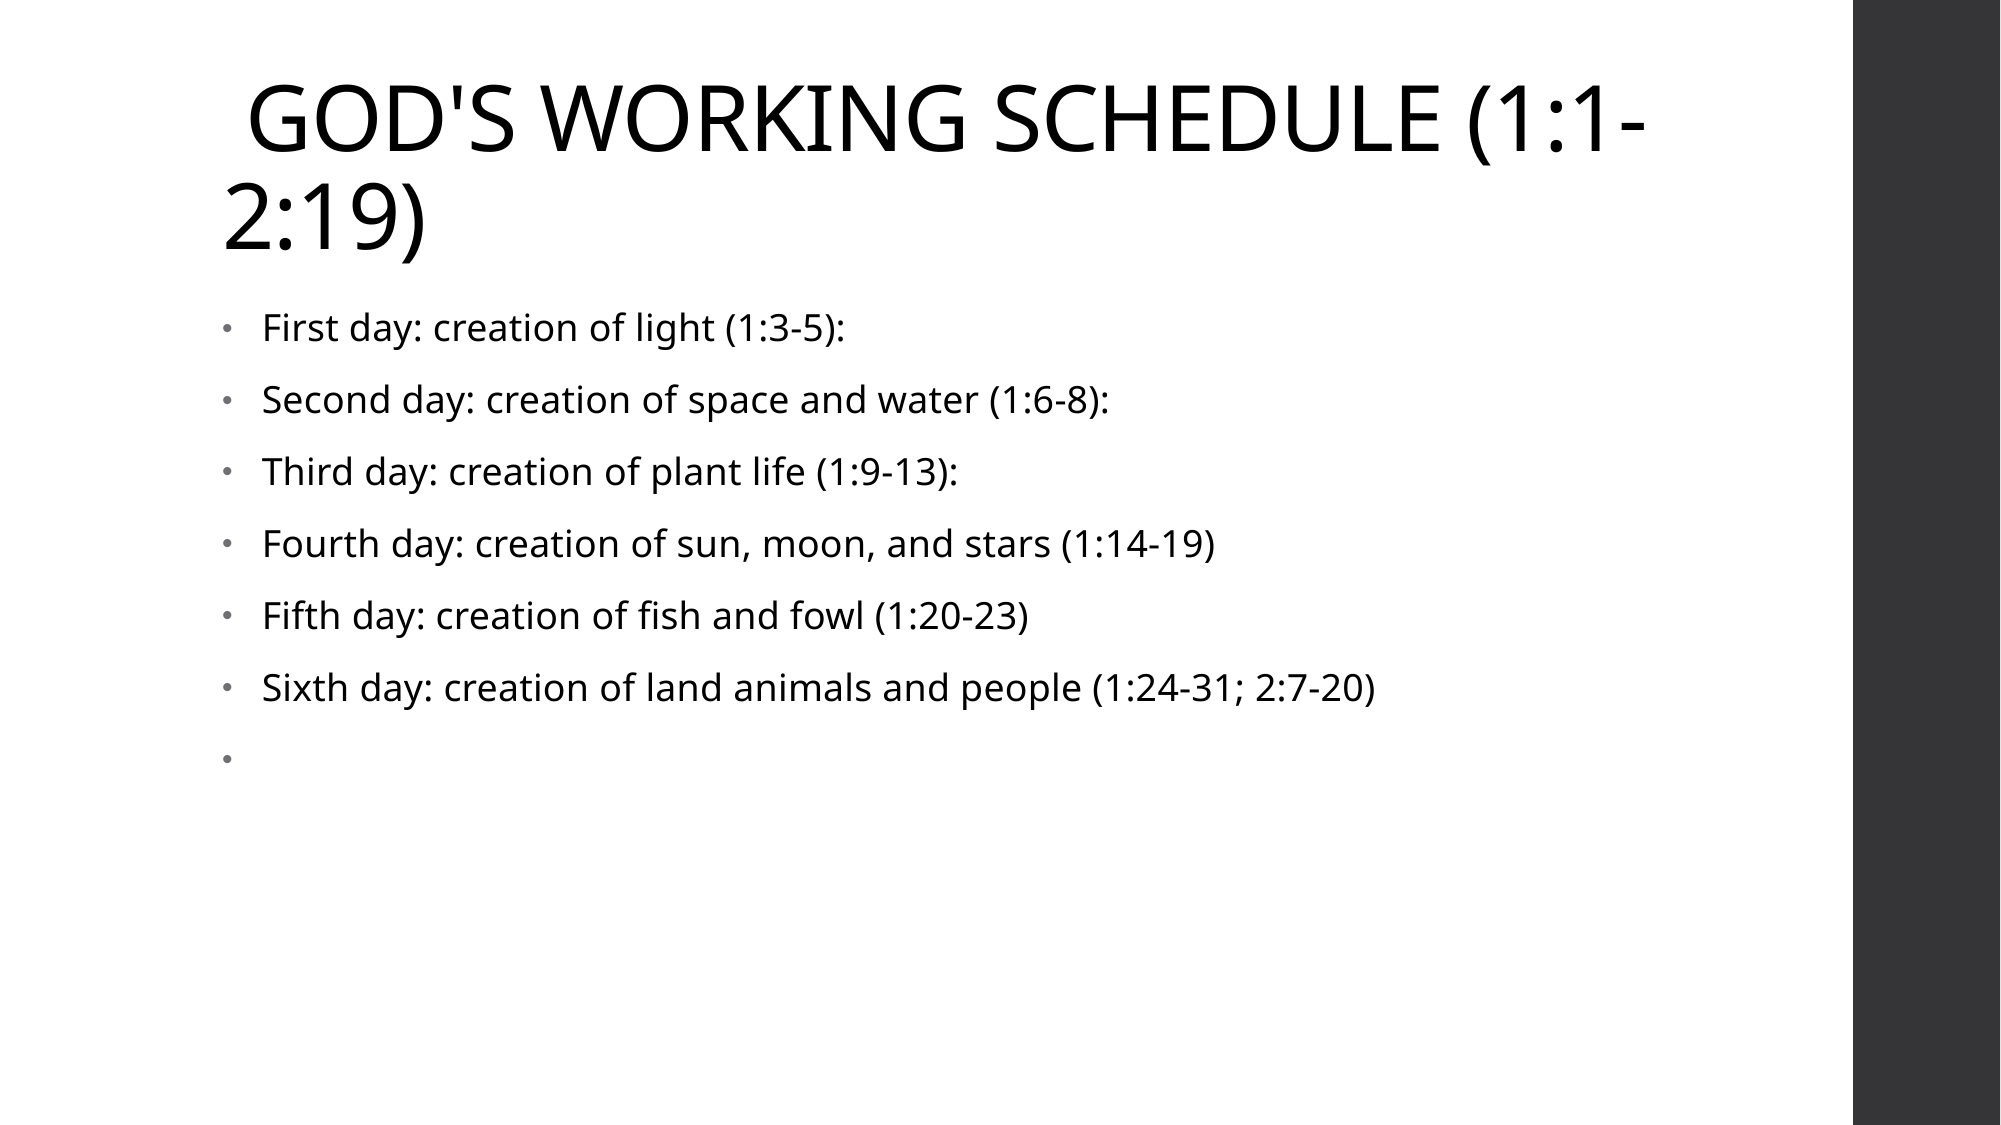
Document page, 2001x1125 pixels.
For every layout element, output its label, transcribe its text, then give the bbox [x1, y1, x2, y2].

title GOD'S WORKING SCHEDULE (1:1-2:19) [206, 60, 1797, 278]
list First day: creation of light (1:3-5): Second day: creation of space and water (1:6-8): Third day: creation of plant life (1:9-13): Fourth day: creation of sun, moon, and stars (1:14-19) Fifth day: creation of fish and fowl (1:20-23) Sixth day: creation of land animals and people (1:24-31; 2:7-20) [206, 299, 1617, 1014]
